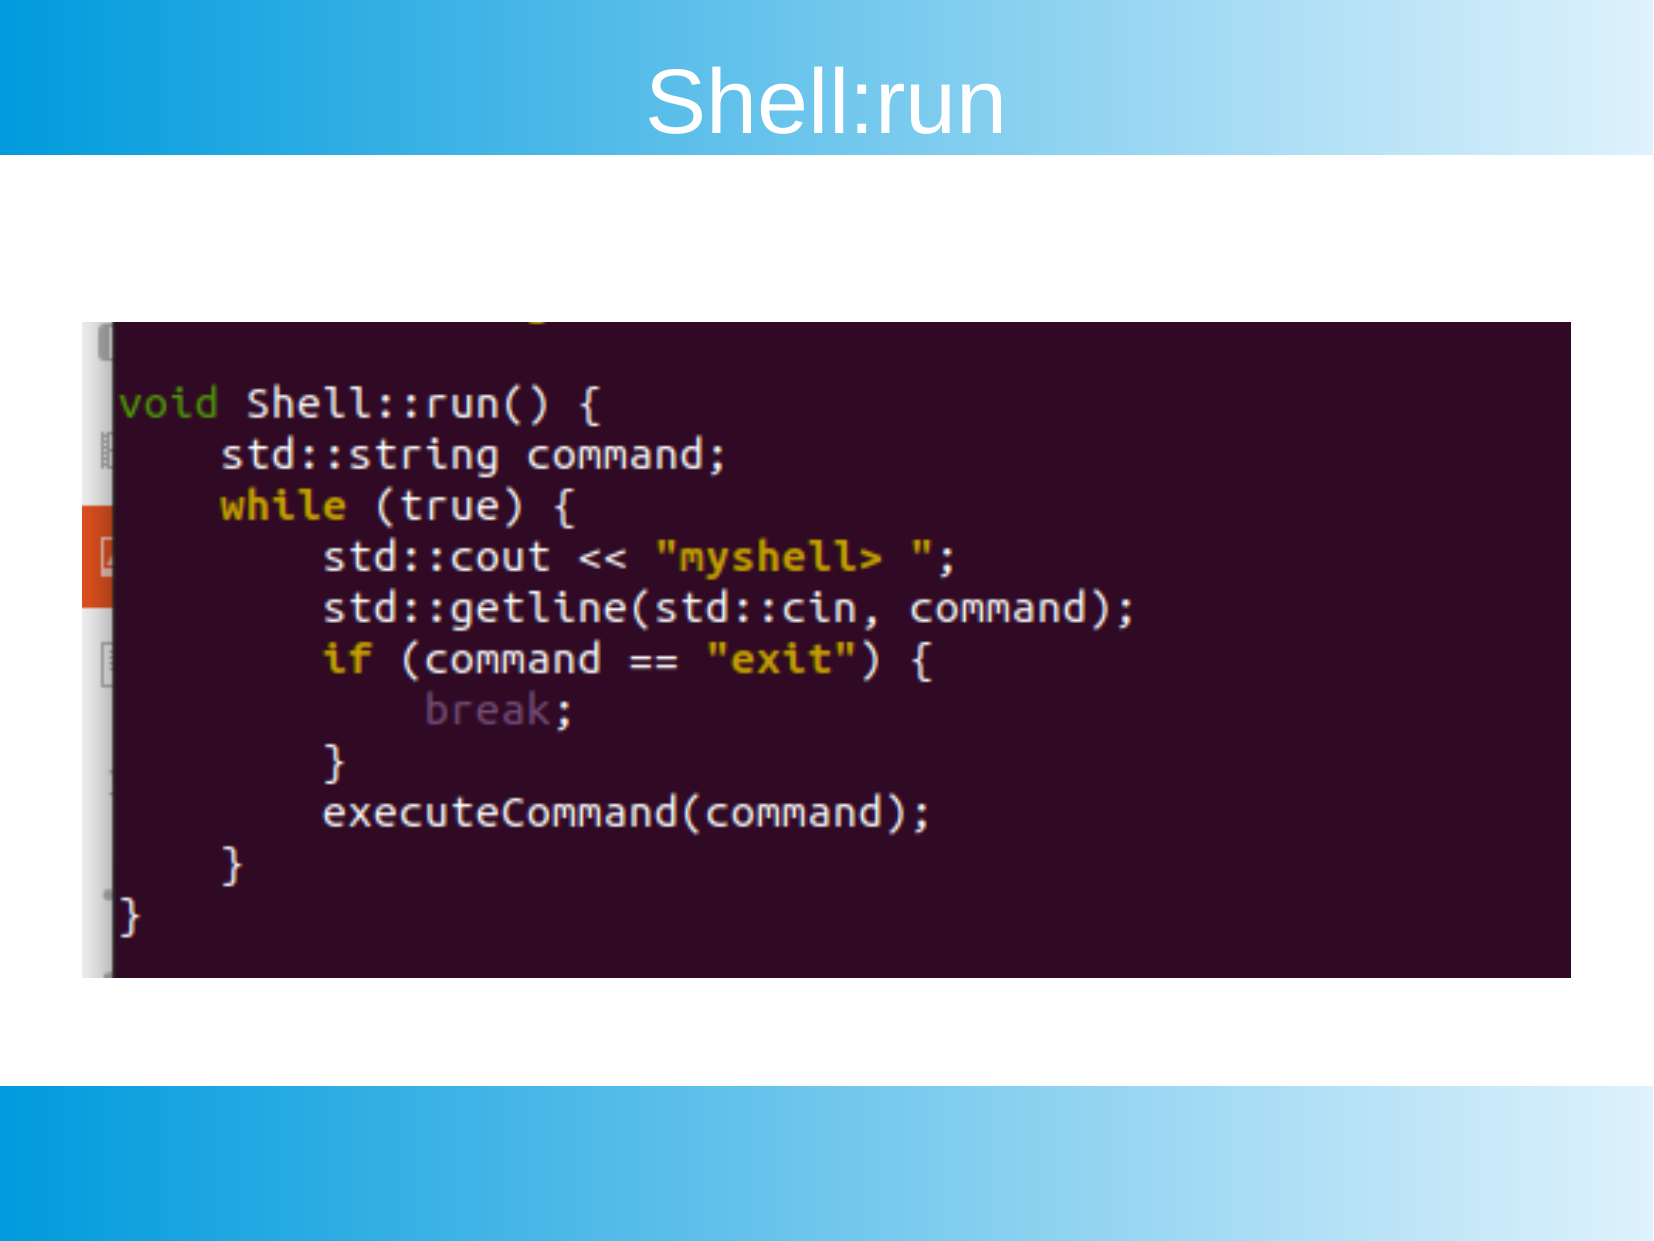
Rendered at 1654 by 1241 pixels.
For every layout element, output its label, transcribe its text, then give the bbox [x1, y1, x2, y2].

picture [82, 322, 1571, 978]
title Shell:run [82, 49, 1571, 155]
